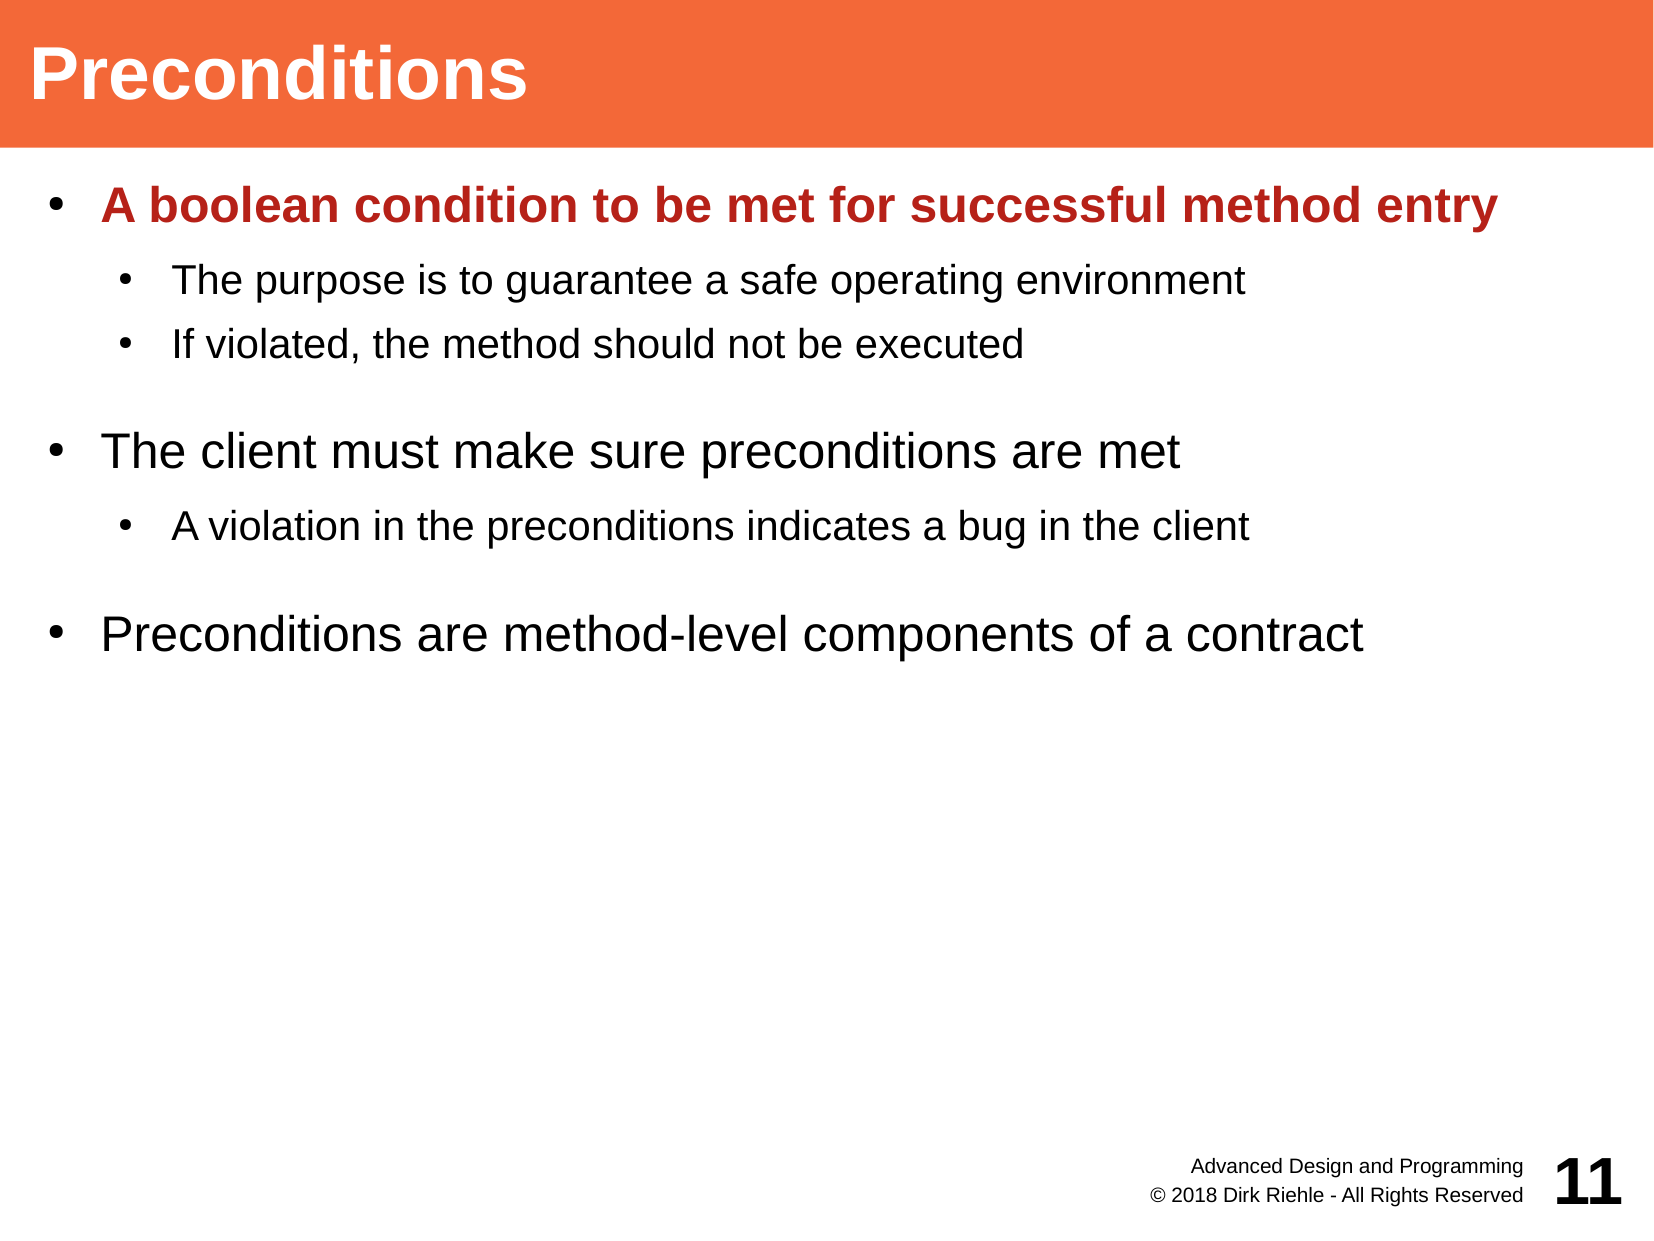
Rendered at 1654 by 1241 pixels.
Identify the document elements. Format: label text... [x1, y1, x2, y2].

list A boolean condition to be met for successful method entry The purpose is to guarantee a safe operating environment If violated, the method should not be executed The client must make sure preconditions are met A violation in the preconditions indicates a bug in the client Preconditions are method-level components of a contract [29, 177, 1625, 1063]
title Preconditions [0, 0, 1654, 148]
